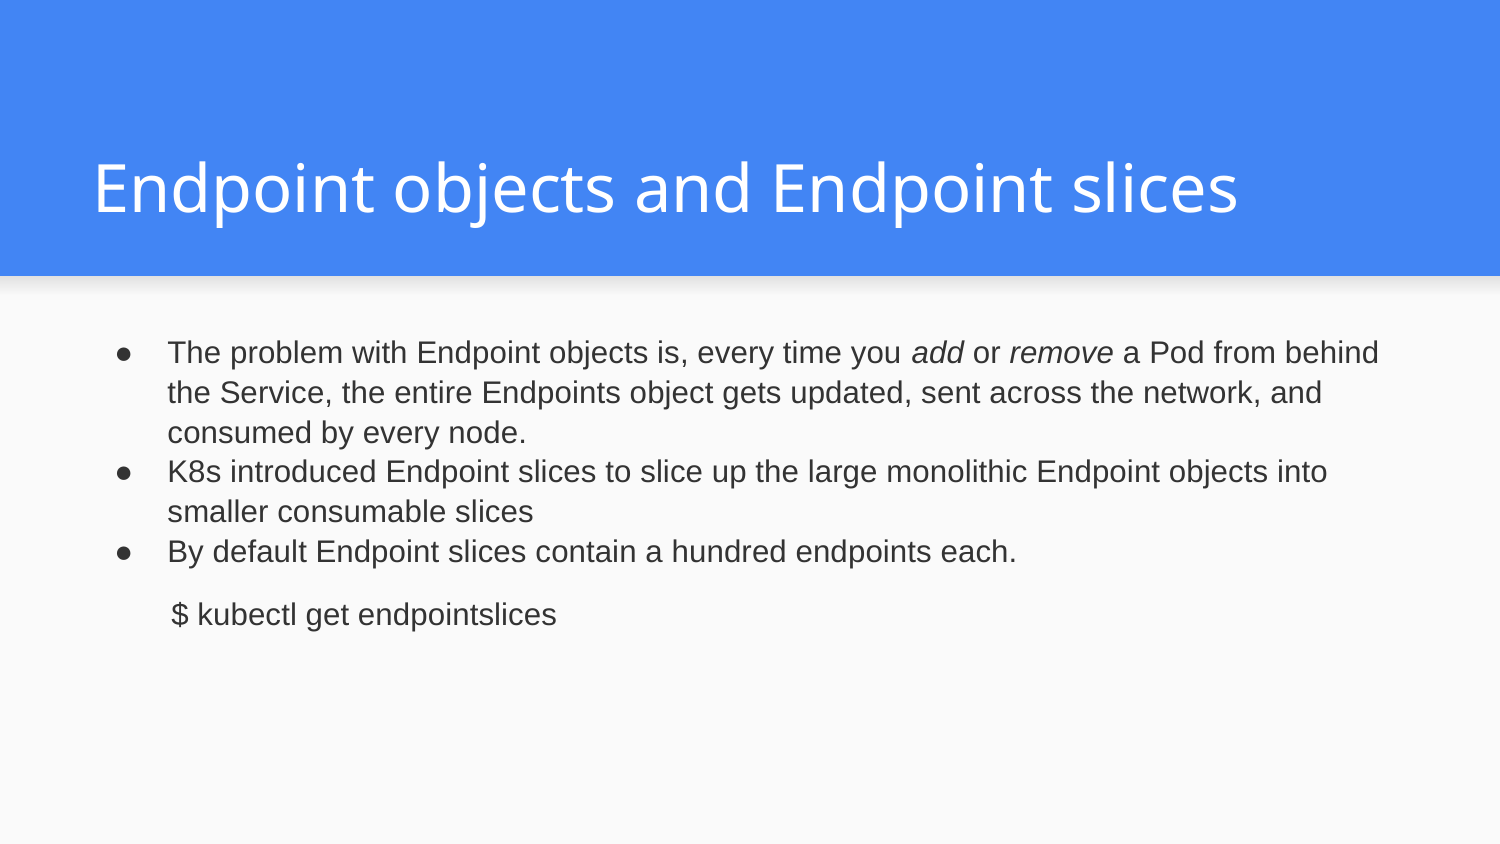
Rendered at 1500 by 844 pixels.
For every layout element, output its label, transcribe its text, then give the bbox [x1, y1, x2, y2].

list The problem with Endpoint objects is, every time you add or remove a Pod from behind the Service, the entire Endpoints object gets updated, sent across the network, and consumed by every node. K8s introduced Endpoint slices to slice up the large monolithic Endpoint objects into smaller consumable slices By default Endpoint slices contain a hundred endpoints each. $ kubectl get endpointslices [77, 314, 1427, 760]
title Endpoint objects and Endpoint slices [77, 121, 1427, 248]
